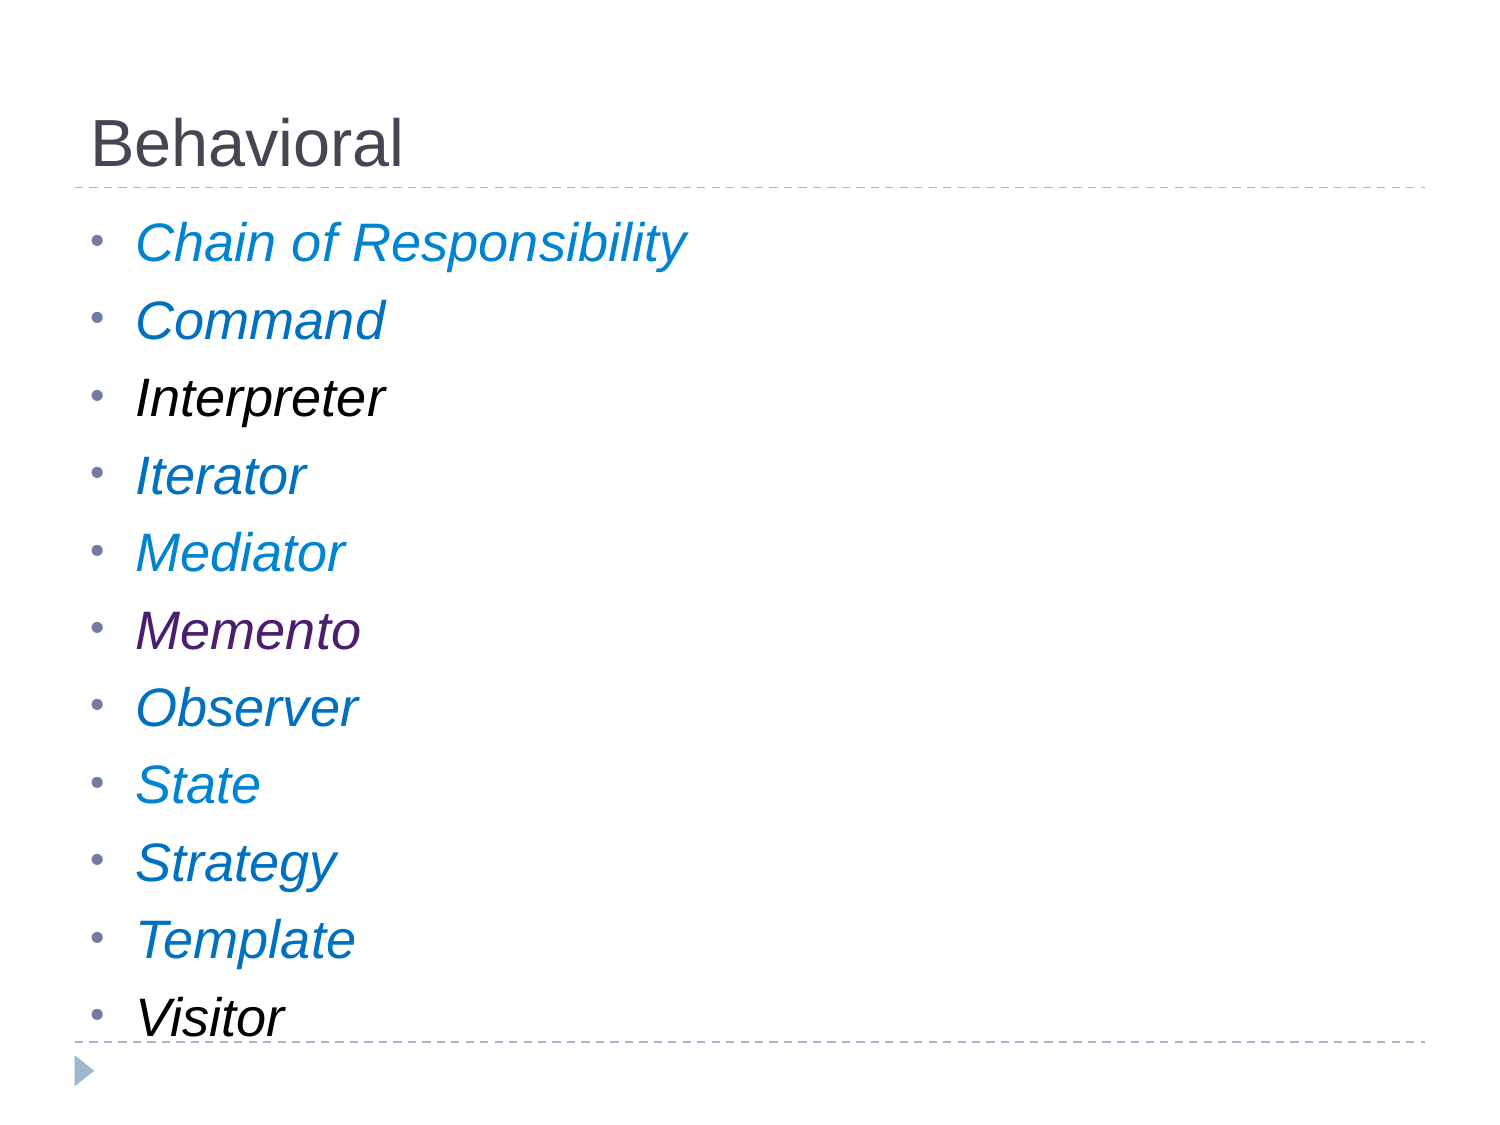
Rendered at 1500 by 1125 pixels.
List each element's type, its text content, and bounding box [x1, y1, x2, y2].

title Behavioral [75, 24, 1425, 188]
list Chain of Responsibility Command Interpreter Iterator Mediator Memento Observer State Strategy Template Visitor [75, 200, 1425, 1010]
